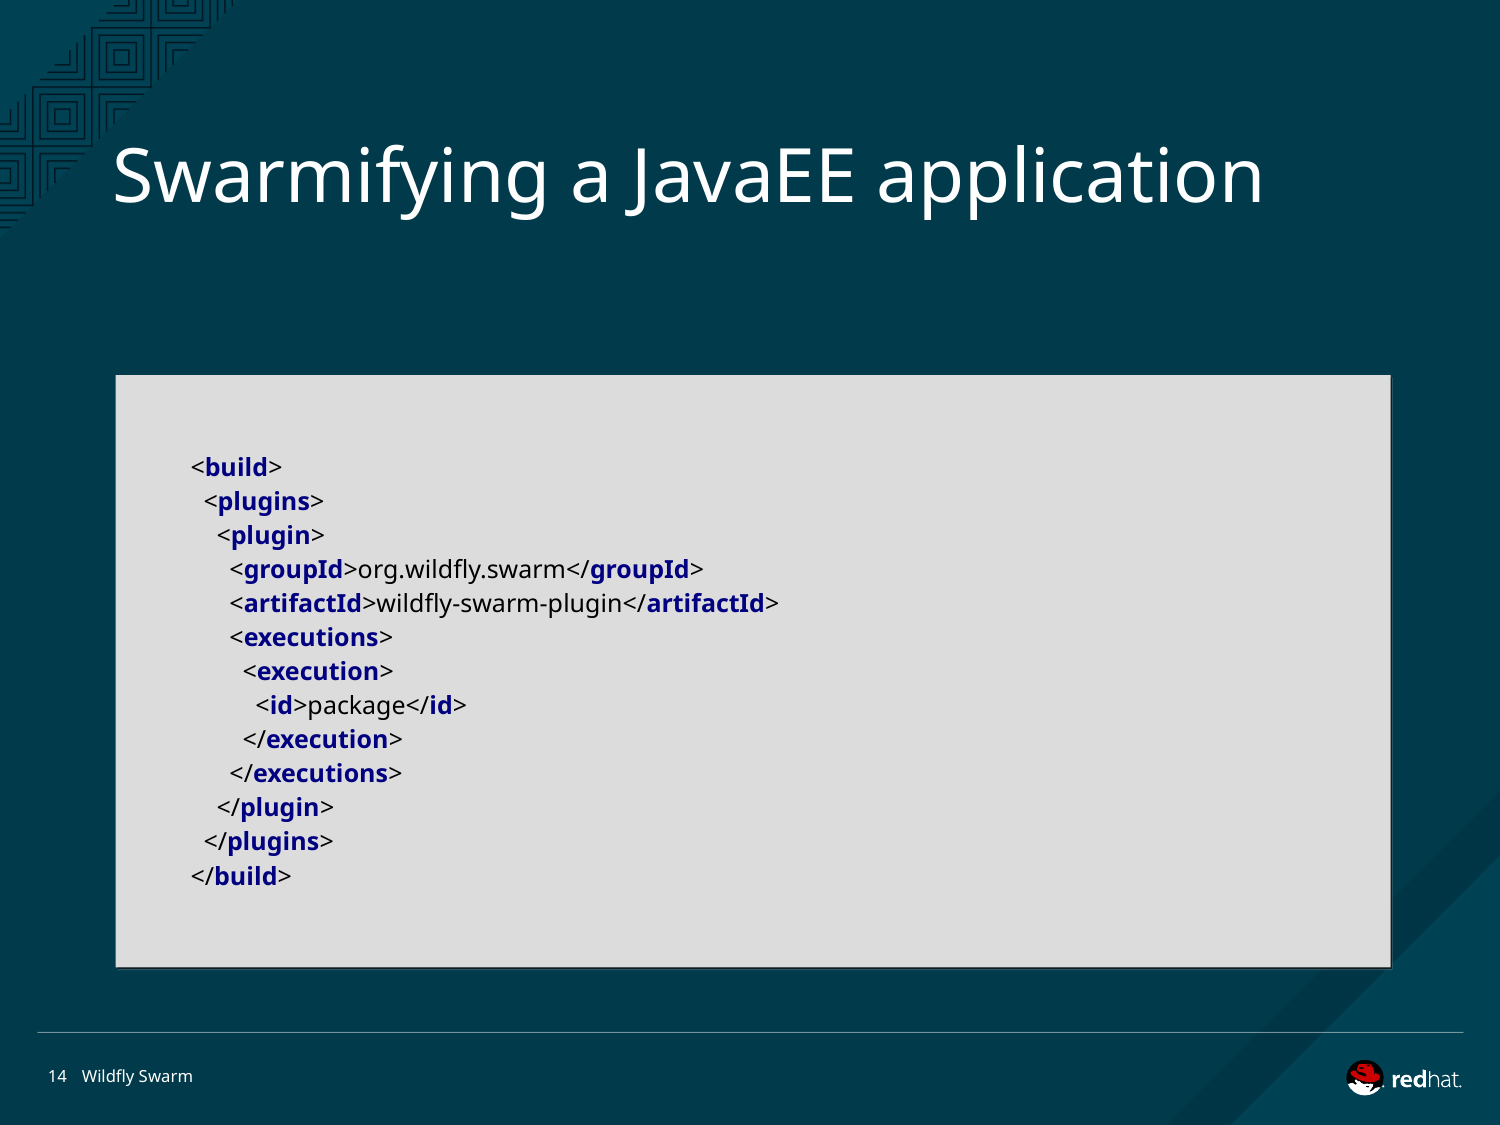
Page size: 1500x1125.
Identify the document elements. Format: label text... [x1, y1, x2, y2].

title Swarmifying a JavaEE application [112, 0, 1388, 225]
text_box <build> <plugins> <plugin> <groupId>org.wildfly.swarm</groupId> <artifactId>wildfly-swarm-plugin</artifactId> <executions> <execution> <id>package</id> </execution> </executions> </plugin> </plugins> </build> [115, 375, 1391, 906]
